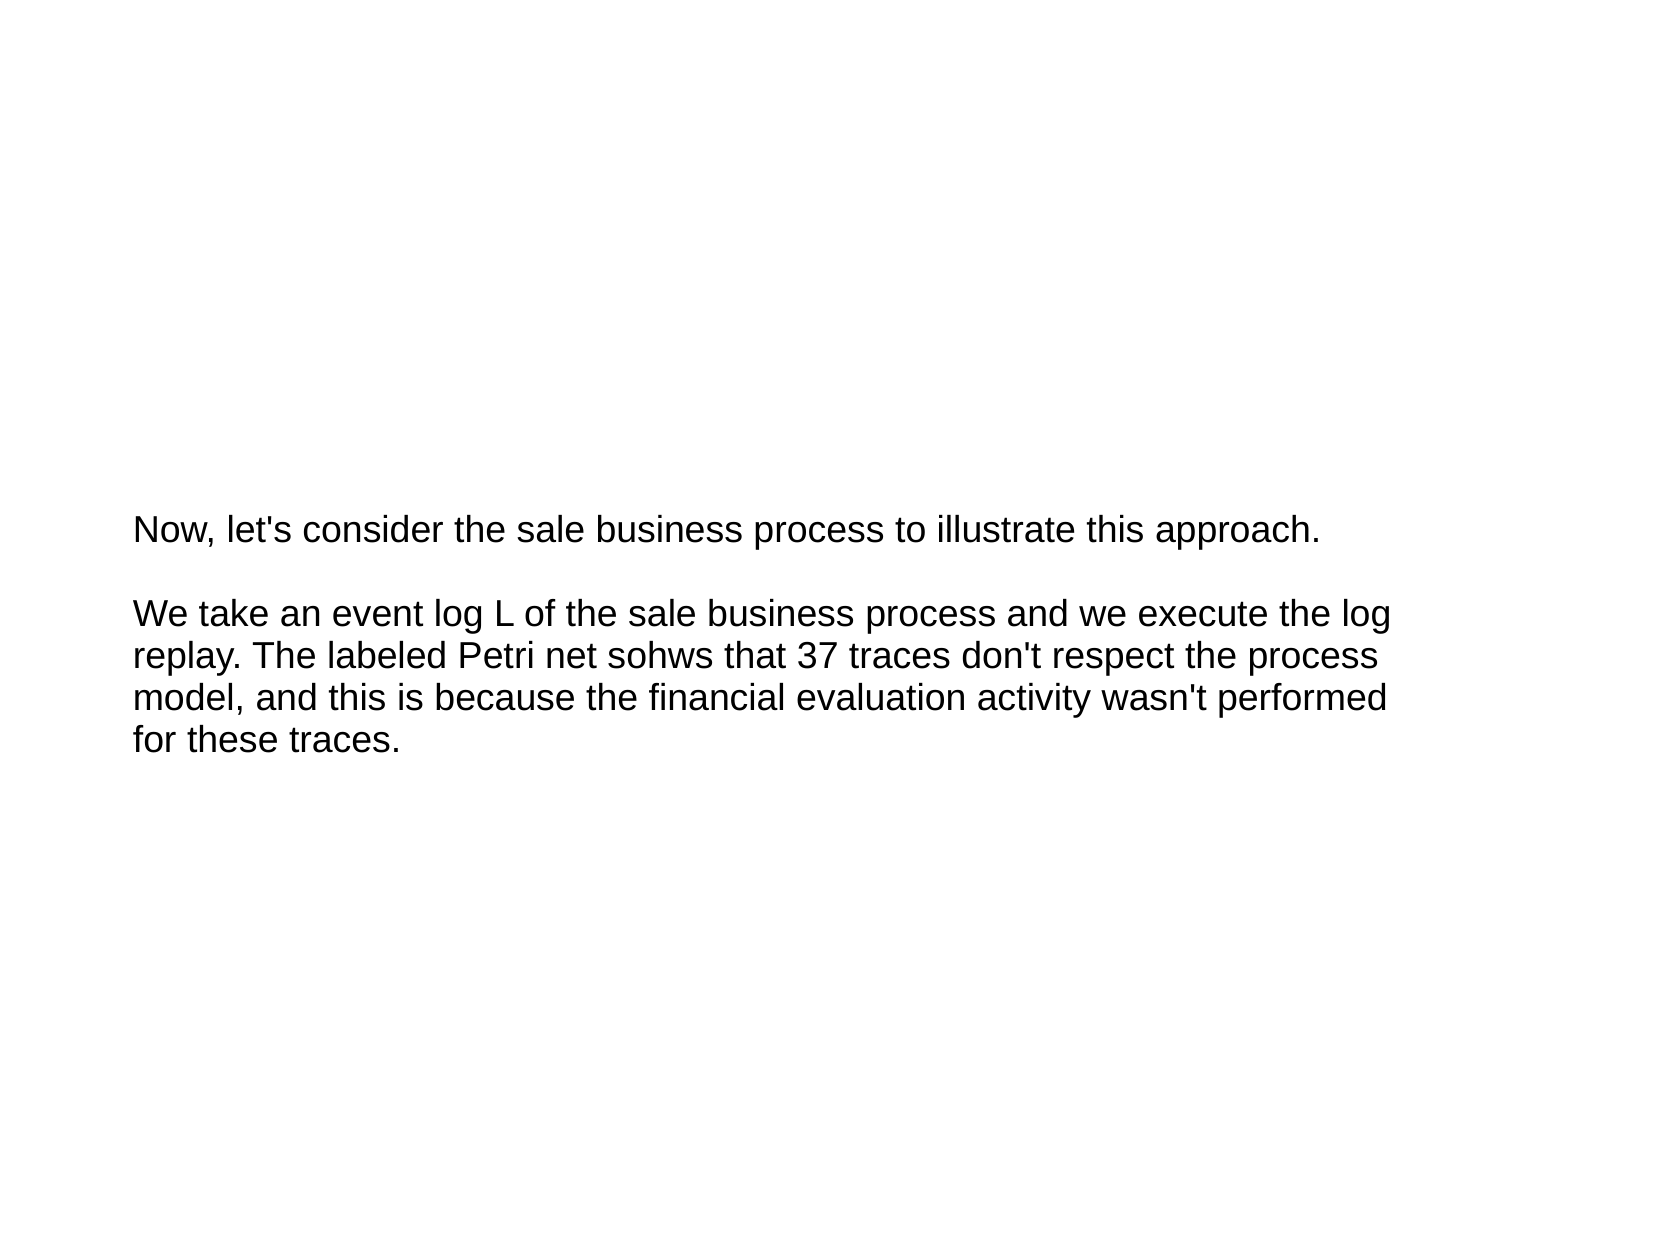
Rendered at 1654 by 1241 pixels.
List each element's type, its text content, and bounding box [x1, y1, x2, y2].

text_box Now, let's consider the sale business process to illustrate this approach. We take an event log L of the sale business process and we execute the log replay. The labeled Petri net sohws that 37 traces don't respect the process model, and this is because the financial evaluation activity wasn't performed for these traces. [118, 500, 1447, 768]
